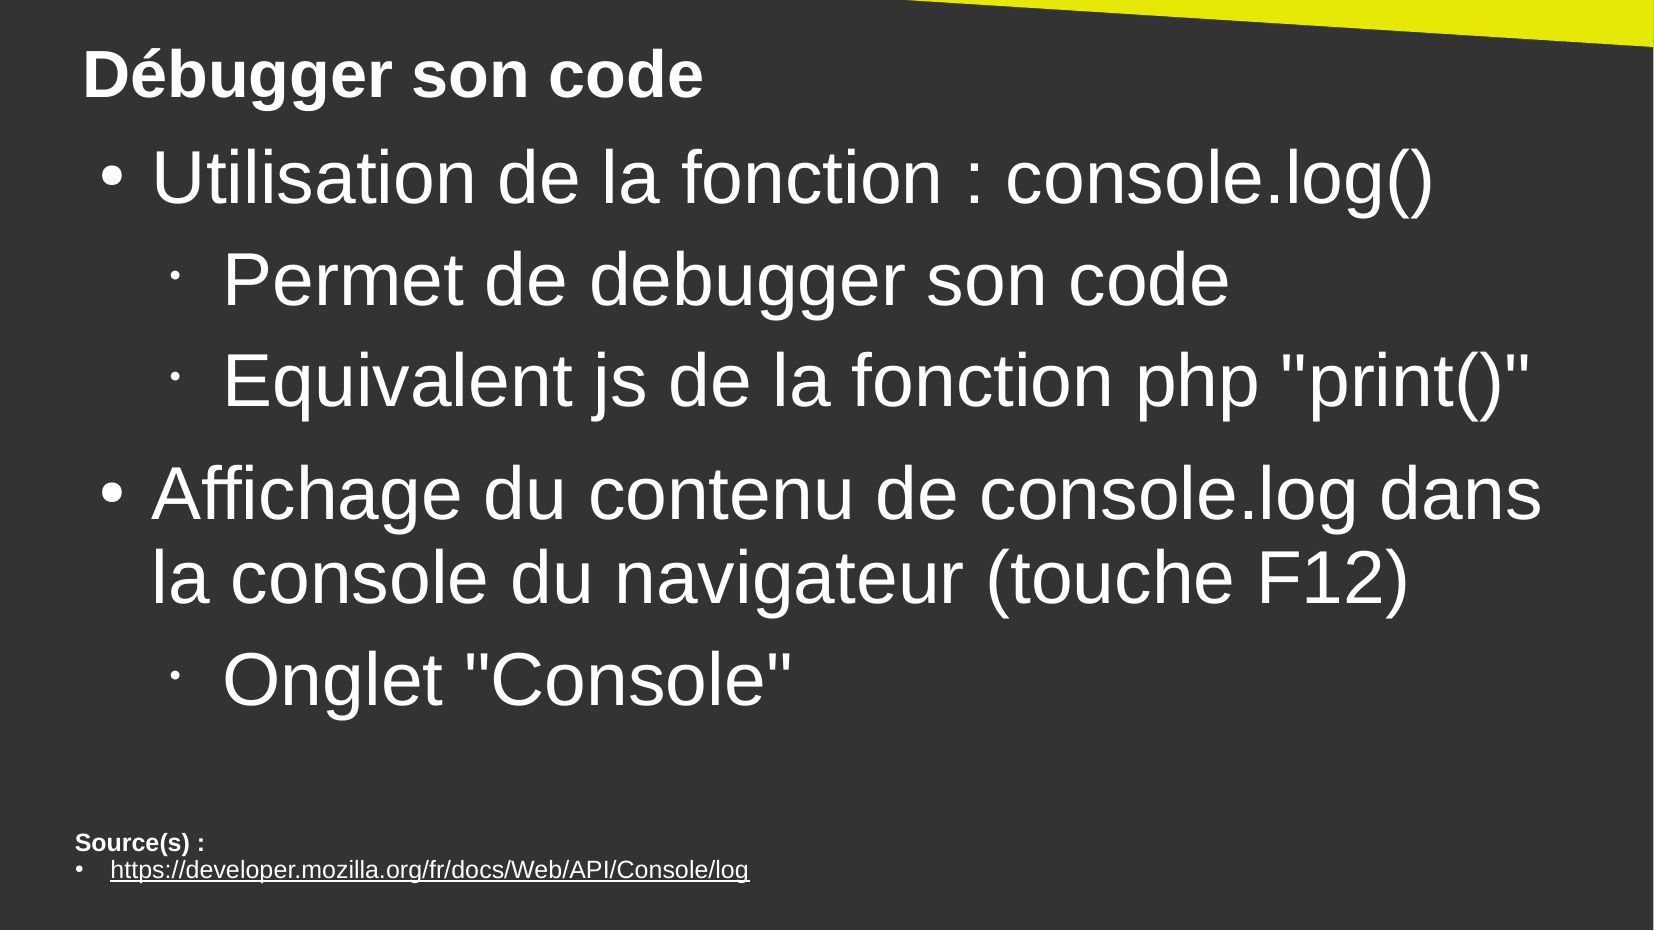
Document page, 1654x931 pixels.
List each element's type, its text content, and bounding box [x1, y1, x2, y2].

title Débugger son code [82, 37, 1571, 114]
text_box Source(s) : https://developer.mozilla.org/fr/docs/Web/API/Console/log [60, 820, 1583, 892]
list Utilisation de la fonction : console.log() Permet de debugger son code Equivalent js de la fonction php "print()" Affichage du contenu de console.log dans la console du navigateur (touche F12) Onglet "Console" [80, 135, 1620, 745]
text_box [905, 0, 1654, 48]
